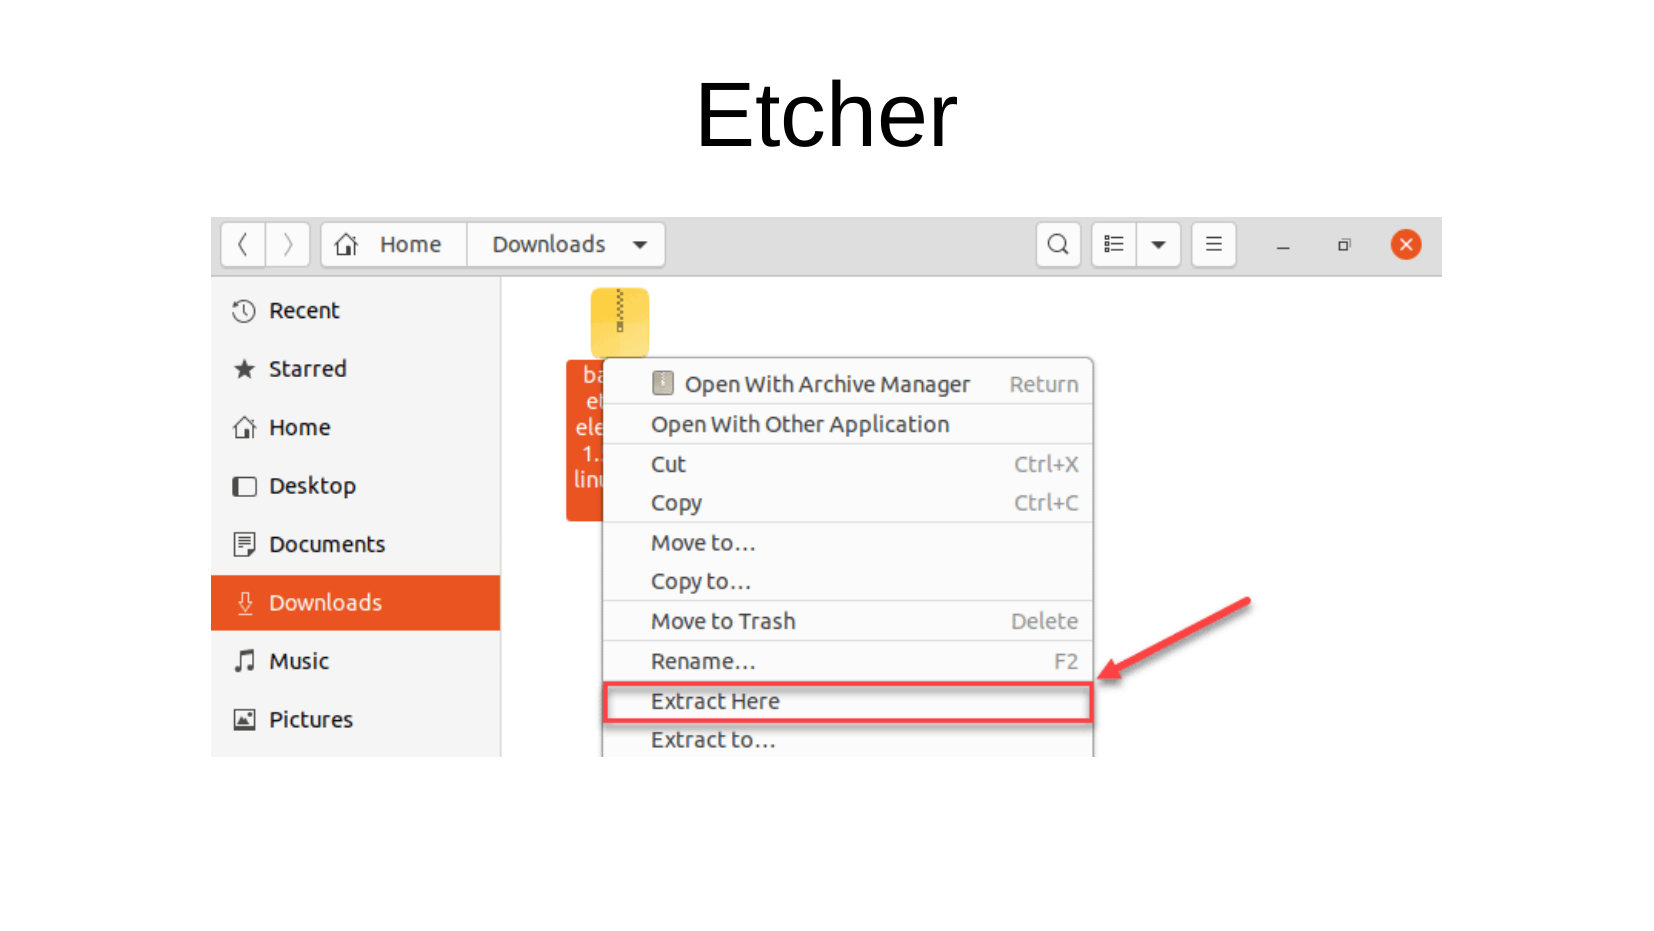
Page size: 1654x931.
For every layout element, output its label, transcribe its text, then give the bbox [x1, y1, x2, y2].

picture [211, 217, 1442, 758]
title Etcher [82, 37, 1571, 193]
